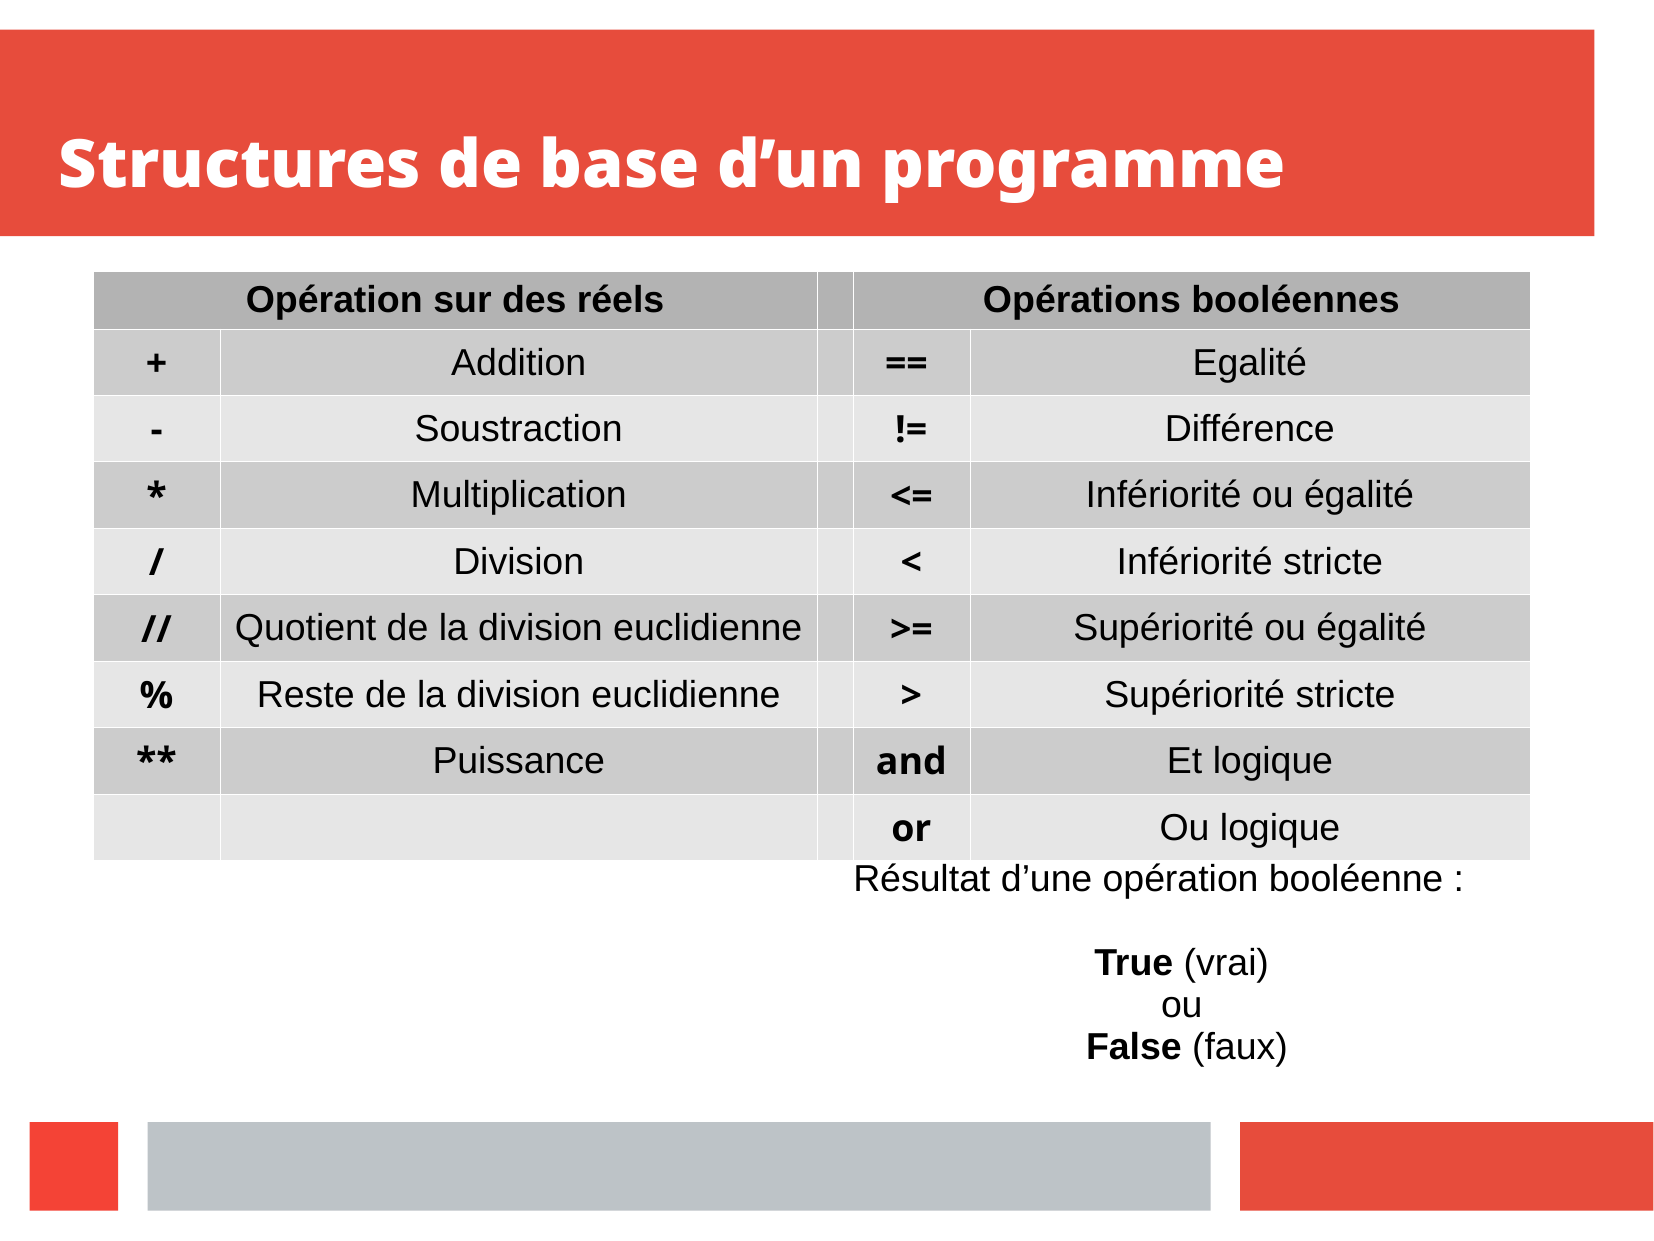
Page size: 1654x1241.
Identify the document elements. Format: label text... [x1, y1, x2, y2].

table_cell Soustraction [221, 396, 817, 461]
table_header Opération sur des réels [94, 272, 817, 329]
table_cell [818, 728, 853, 794]
table_header [818, 272, 853, 329]
table_cell Supériorité stricte [971, 662, 1530, 727]
table_cell Division [221, 529, 817, 594]
table_header Opérations booléennes [854, 272, 1530, 329]
table_cell ** [94, 728, 220, 794]
table_cell - [94, 396, 220, 461]
table_cell Différence [971, 396, 1530, 461]
table_cell Reste de la division euclidienne [221, 662, 817, 727]
table_cell [221, 795, 817, 860]
table_cell or [854, 795, 970, 850]
table_cell Supériorité ou égalité [971, 595, 1530, 661]
table_cell Quotient de la division euclidienne [221, 595, 817, 661]
table_cell [818, 462, 853, 528]
table_cell != [854, 396, 970, 461]
table_cell <= [854, 462, 970, 528]
table_cell / [94, 529, 220, 594]
table_cell [818, 662, 853, 727]
table_cell [818, 795, 853, 860]
table_cell Infériorité stricte [971, 529, 1530, 594]
table_cell [818, 396, 853, 461]
table_cell < [854, 529, 970, 594]
title Structures de base d’un programme [59, 59, 1595, 207]
table_cell Addition [221, 330, 817, 395]
table_cell Egalité [971, 330, 1530, 395]
table_cell Ou logique [971, 795, 1530, 850]
text_box Résultat d’une opération booléenne : True (vrai) ou False (faux) [838, 850, 1536, 1076]
table_cell == [854, 330, 970, 395]
table_cell Et logique [971, 728, 1530, 794]
table_cell [818, 529, 853, 594]
table_cell [818, 595, 853, 661]
table_cell Multiplication [221, 462, 817, 528]
table_cell // [94, 595, 220, 661]
table_cell and [854, 728, 970, 794]
table_cell >= [854, 595, 970, 661]
table_cell % [94, 662, 220, 727]
table_cell [94, 795, 220, 860]
table_cell * [94, 462, 220, 528]
table_cell Infériorité ou égalité [971, 462, 1530, 528]
table_cell [818, 330, 853, 395]
table_cell + [94, 330, 220, 395]
table_cell Puissance [221, 728, 817, 794]
table_cell > [854, 662, 970, 727]
